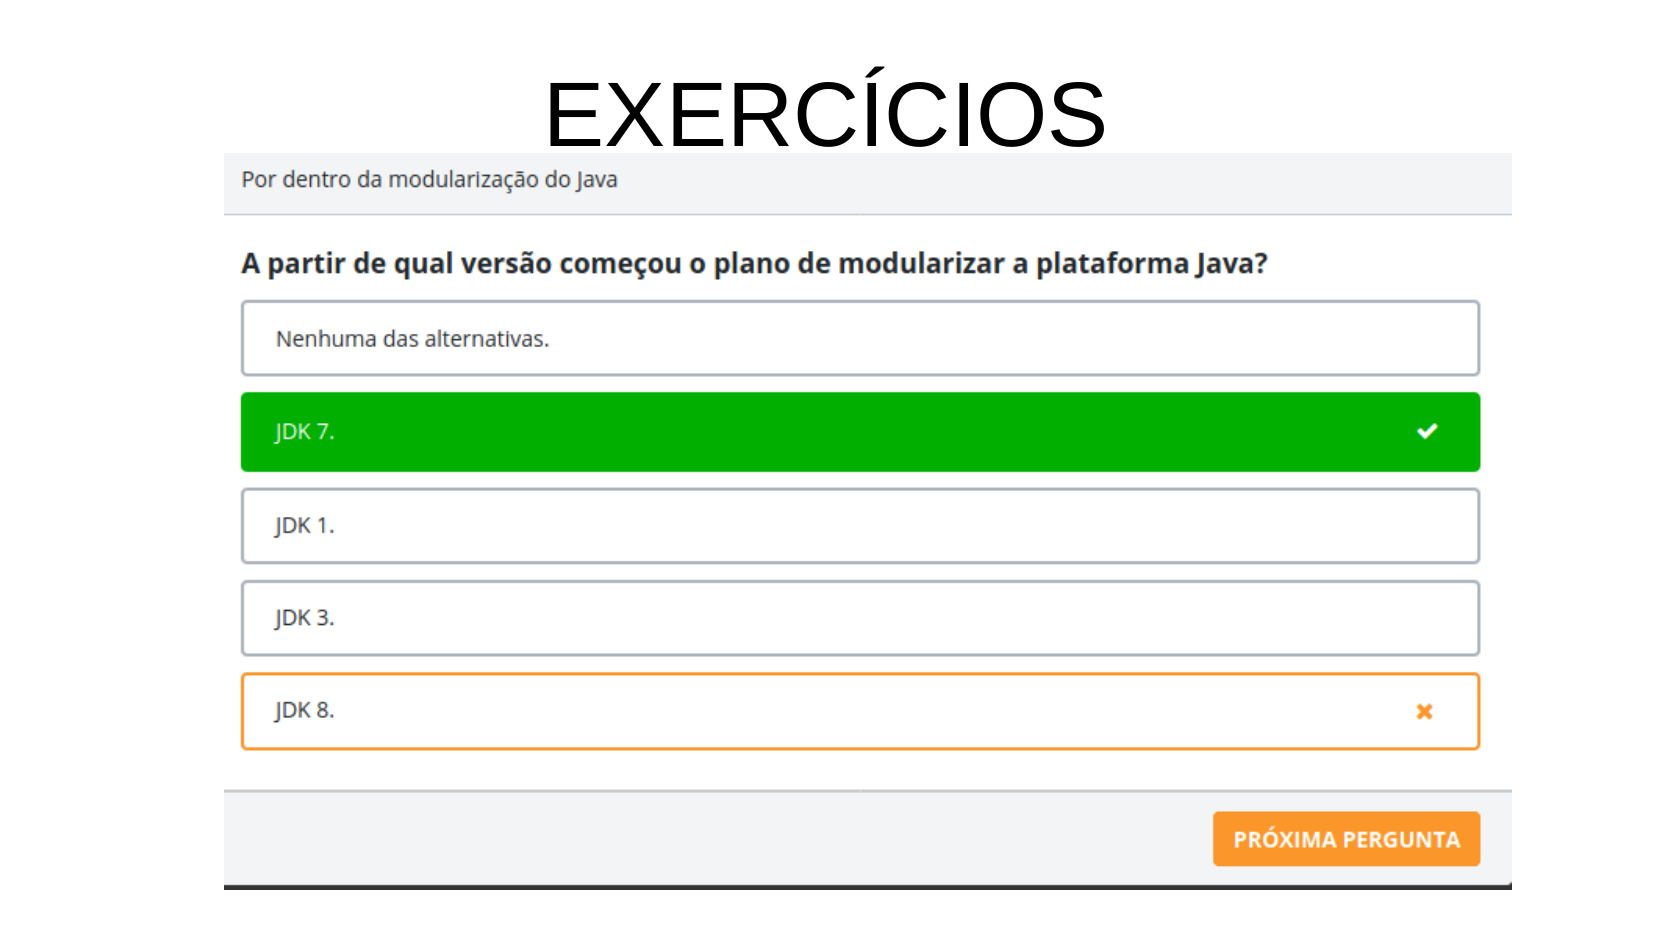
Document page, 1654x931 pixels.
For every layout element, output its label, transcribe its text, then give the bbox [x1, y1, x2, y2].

title EXERCÍCIOS [82, 37, 1571, 193]
picture [224, 153, 1512, 890]
